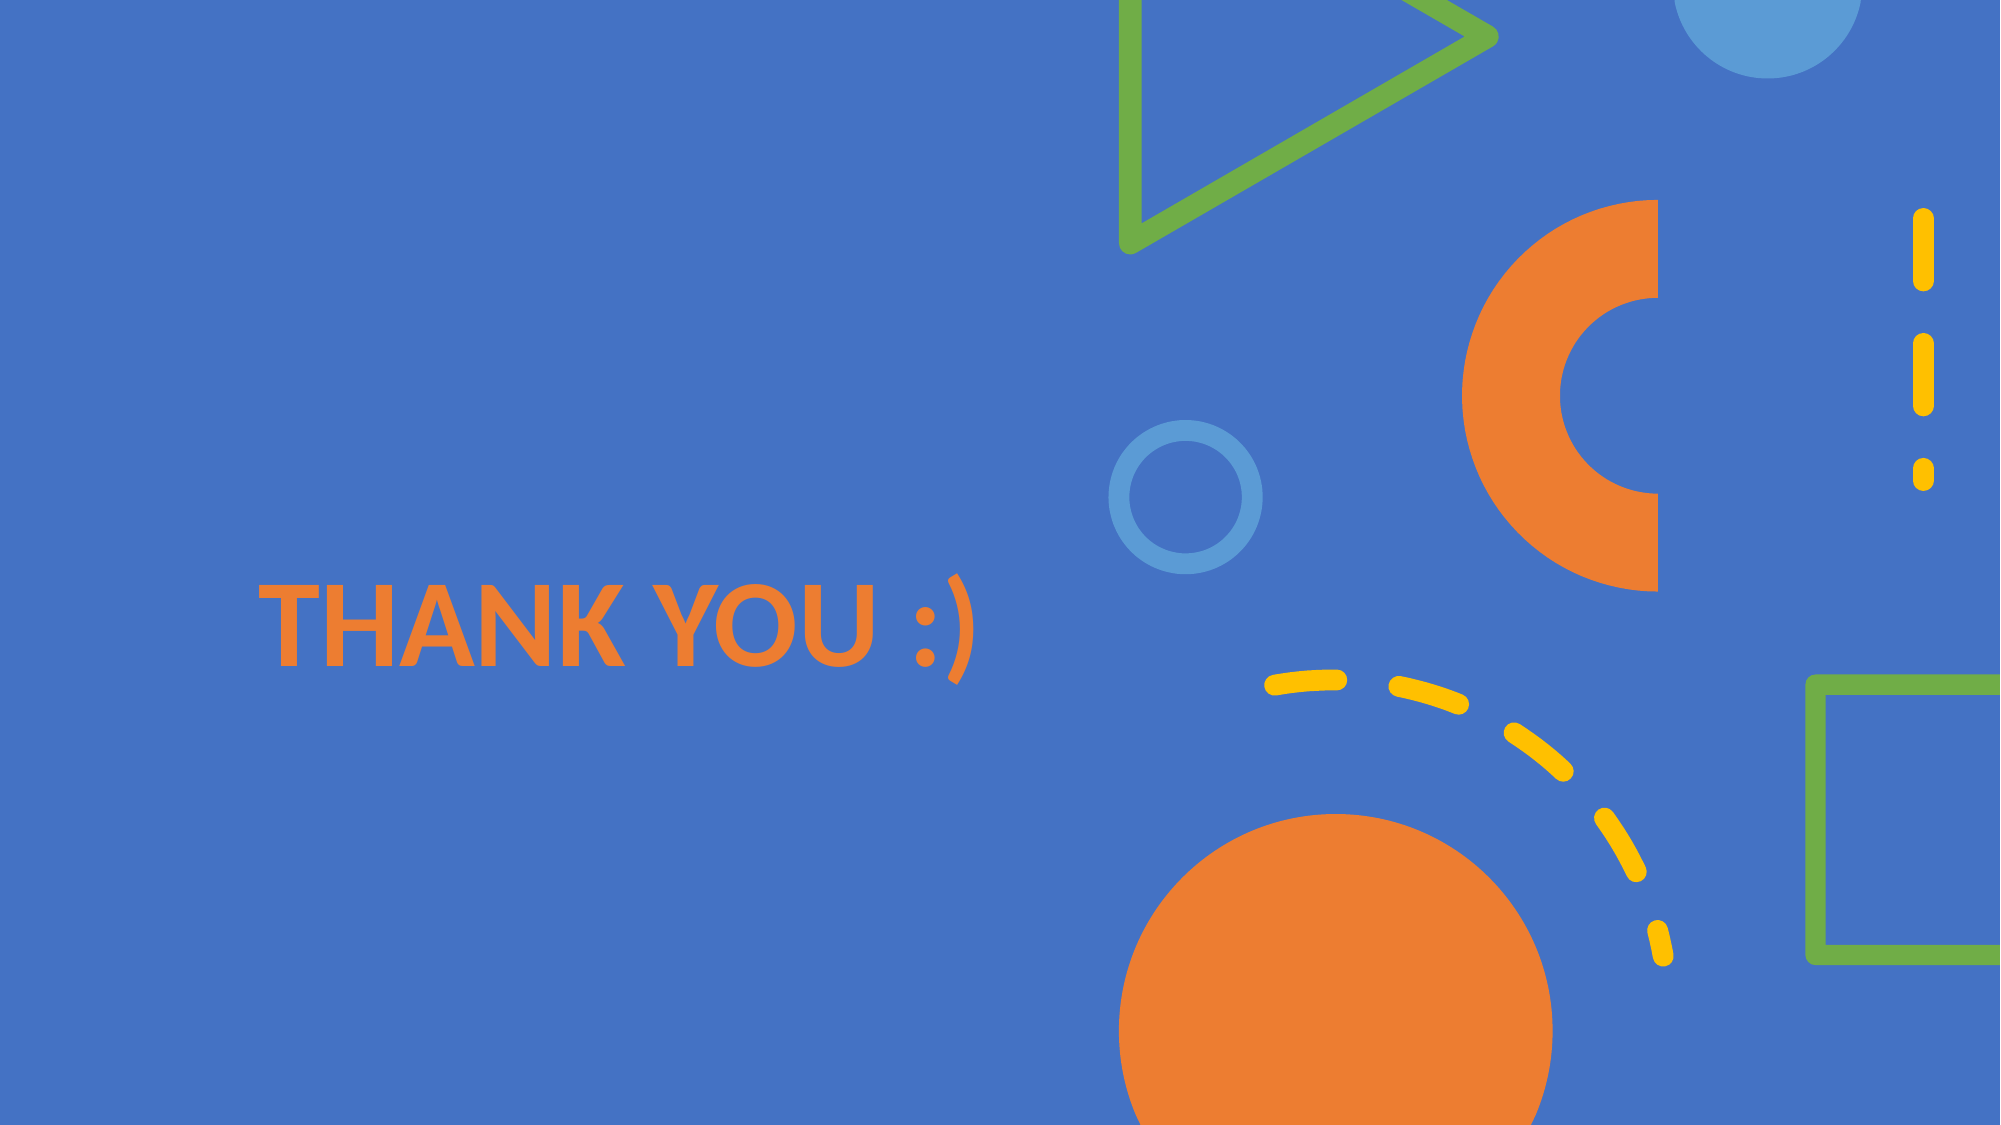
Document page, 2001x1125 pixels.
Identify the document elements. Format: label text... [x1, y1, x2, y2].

text_box [0, 0, 2000, 1125]
list THANK YOU :) [137, 299, 1050, 1014]
